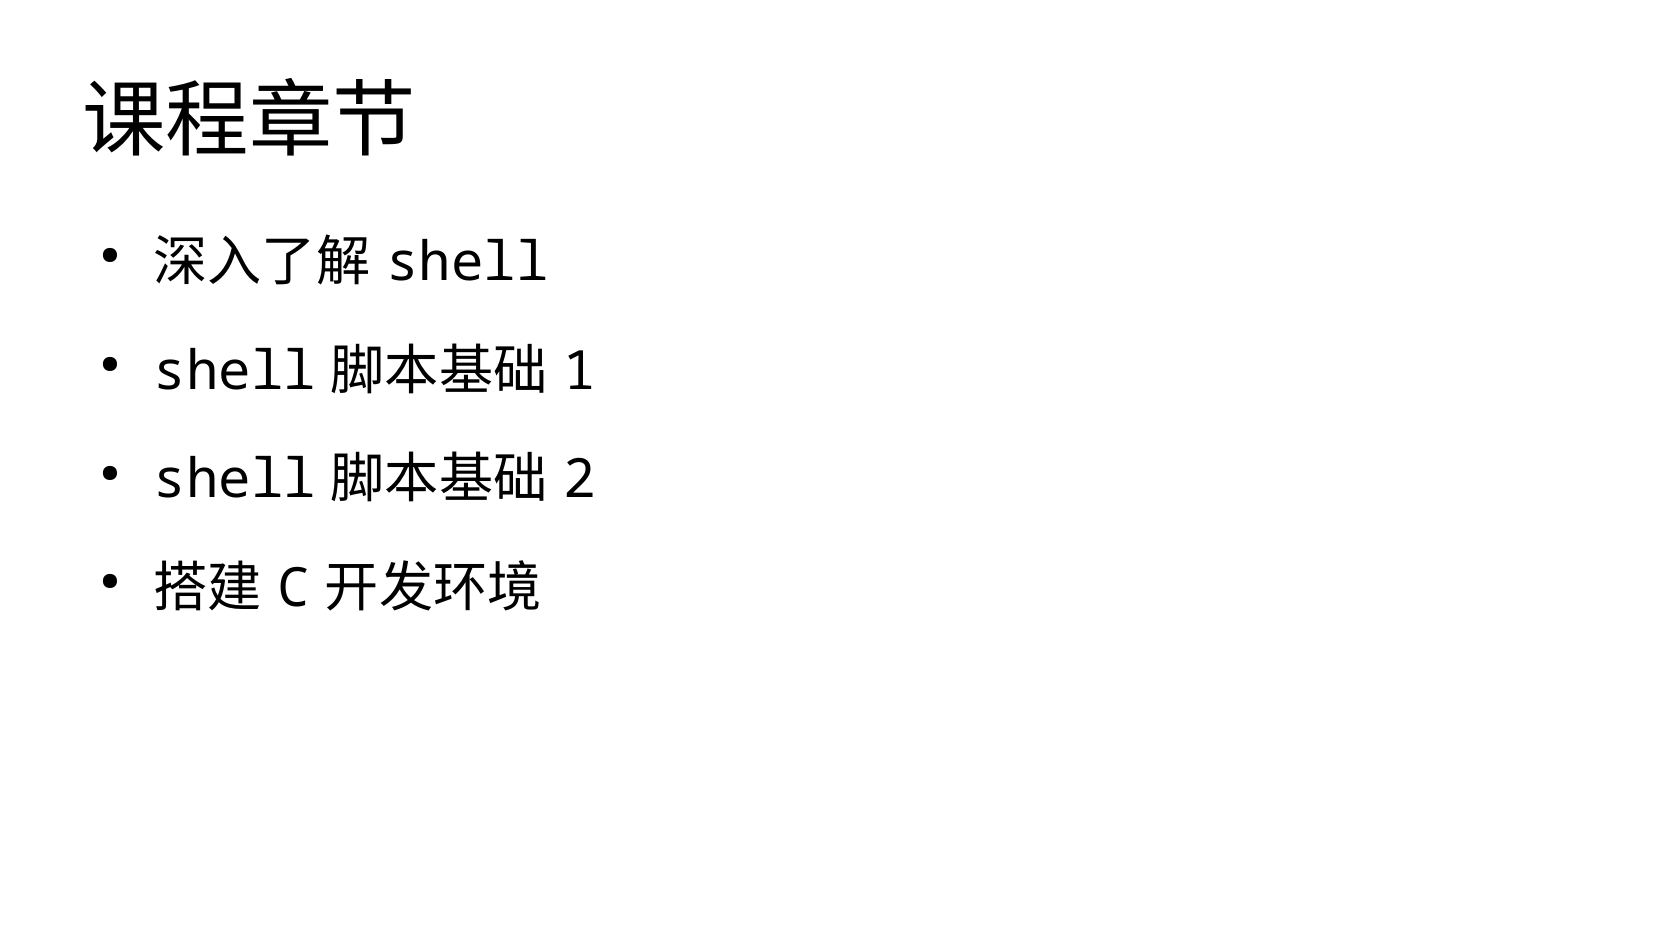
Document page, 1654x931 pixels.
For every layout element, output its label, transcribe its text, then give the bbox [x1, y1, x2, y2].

list 深入了解shell shell脚本基础1 shell脚本基础2 搭建C开发环境 [82, 217, 815, 780]
title 课程章节 [82, 37, 1571, 189]
